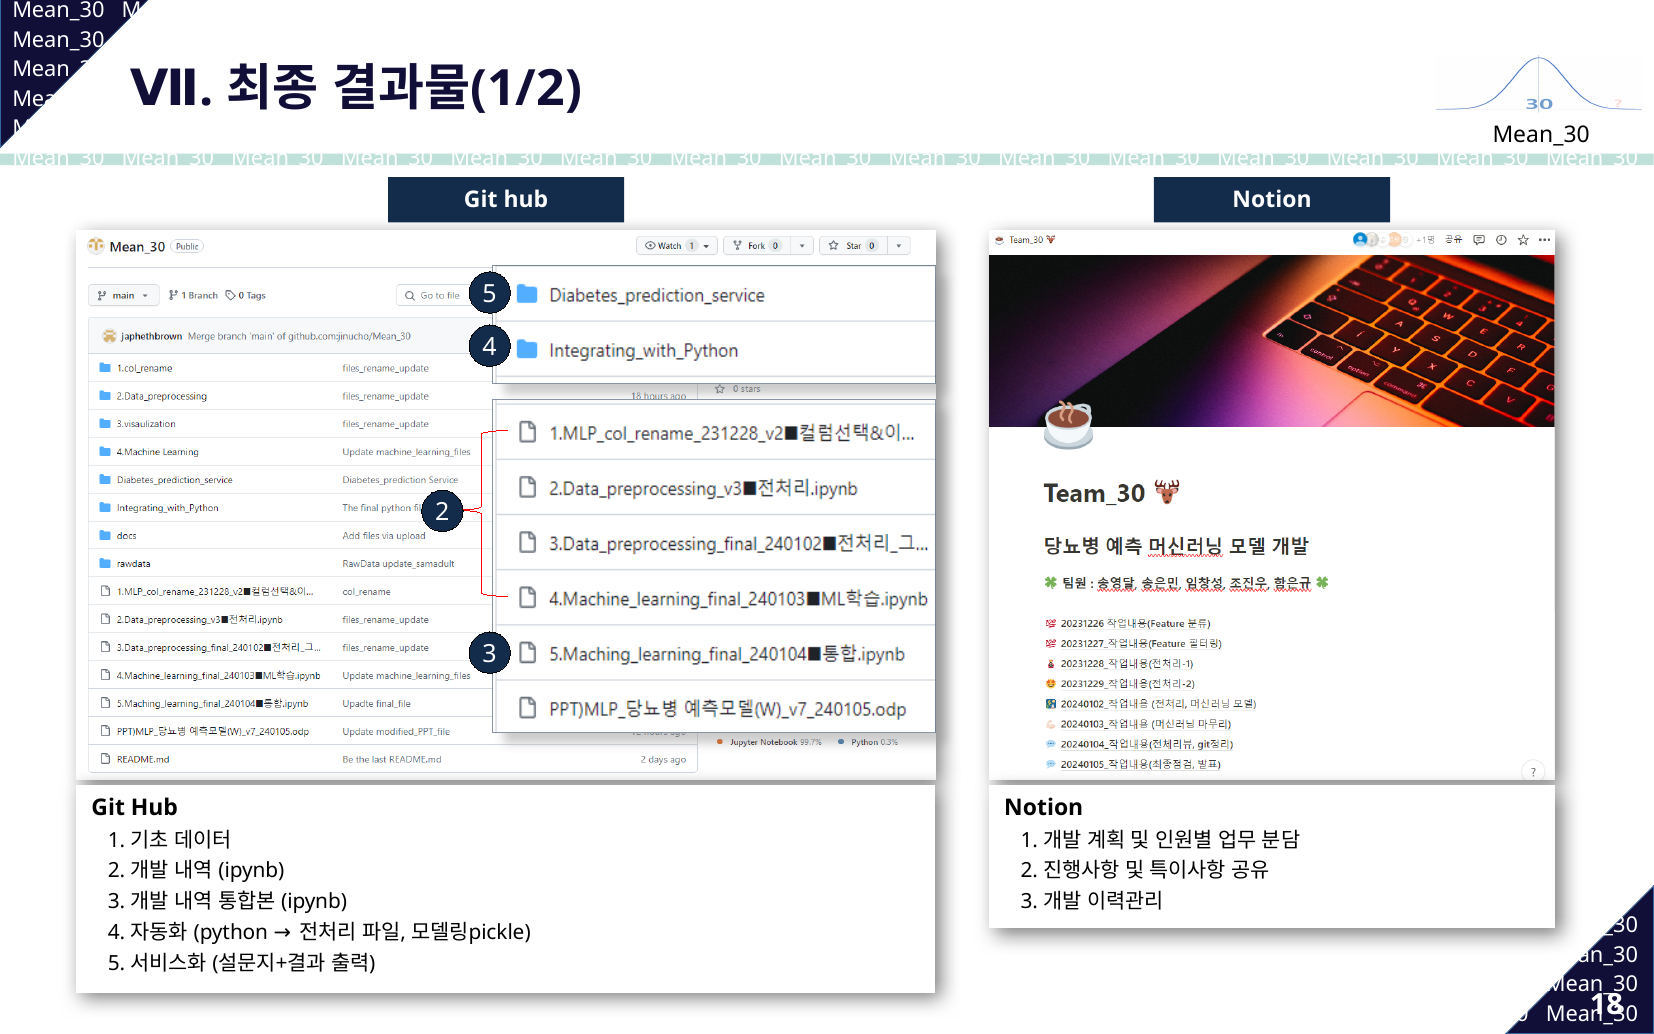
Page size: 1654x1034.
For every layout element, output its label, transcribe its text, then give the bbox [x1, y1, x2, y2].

text_box Notion [1153, 177, 1391, 223]
text_box Git hub [388, 177, 625, 223]
text_box Mean_30 Mean_30 Mean_30 Mean_30 Mean_30 Mean_30 Mean_30 Mean_30 Mean_30 Mean_30 Mean_30 Mean_30 Mean_30 Mean_30 Mean_30 Mean_30 Mean_30 Mean_30 Mean_30 Mean_30 Mean_30 Mean_30 Mean_30 Mean_30 Mean_30 Mean_30 Mean_30 Mean_30 Mean_30 Mean_30 Mean_30 Mean_30 Mean_30 Mean_30 Mean_30 Mean_30 Mean_30 Mean_30 Mean_30 Mean_30 Mean_30 Mean_30 Mean_30 Mean_30 Mean_30 Mean_30 Mean_30 Mean_30 Mean_30 Mean_30 Mean_30 Mean_30 Mean_30 Mean_30 Mean_30 Mean_30 Mean_30 Mean_30 Mean_30 Mean_30 Mean_30 Mean_30 Mean_30 Mean_30 Mean_30 Mean_30 Mean_30 Mean_30 Mean_30 Mean_30 Mean_30 Mean_30 Mean_30 Mean_30 Mean_30 Mean_30 Mean_30 Mean_30 Mean_30 Mean_30 Mean_30 Mean_30 Mean_30 Mean_30 Mean_30 Mean_30 Mean_30 Mean_30 Mean_30 Mean_30 Mean_30 Mean_30 Mean_30 Mean_30 Mean_30 Mean_30 Mean_30 Mean_30 Mean_30 Mean_30 Mean_30 Mean_30 Mean_30 Mean_30 Mean_30 Mean_30 Mean_30 Mean_30 Mean_30 Mean_30 Mean_30 Mean_30 Mean_30 Mean_30 Mean_30 Mean_30 Mean_30 Mean_30 Mean_30 Mean_30 Mean_30 Mean_30 Mean_30 Mean_30 Mean_30 Mean_30 Mean_30 Mean_30 Mean_30 Mean_30 Mean_30 Mean_30 Mean_30 Mean_30 Mean_30 Mean_30 Mean_30 Mean_30 Mean_30 Mean_30 Mean_30 Mean_30 Mean_30 Mean_30 Mean_30 Mean_30 Mean_30 Mean_30 Mean_30 Mean_30 Mean_30 Mean_30 Mean_30 Mean_30 Mean_30 Mean_30 Mean_30 Mean_30 Mean_30 Mean_30 Mean_30 Mean_30 Mean_30 Mean_30 Mean_30 Mean_30 Mean_30 Mean_30 Mean_30 Mean_30 Mean_30 Mean_30 Mean_30 Mean_30 Mean_30 Mean_30 Mean_30 Mean_30 Mean_30 Mean_30 Mean_30 Mean_30 Mean_30 Mean_30 Mean_30 Mean_30 Mean_30 Mean_30 Mean_30 Mean_30 Mean_30 Mean_30 Mean_30 Mean_30 Mean_30 Mean_30 Mean_30 Mean_30 Mean_30 Mean_30 Mean_30 Mean_30 Mean_30 Mean_30 Mean_30 Mean_30 Mean_30 Mean_30 Mean_30 Mean_30 Mean_30 Mean_30 Mean_30 Mean_30 Mean_30 Mean_30 Mean_30 Mean_30 Mean_30 Mean_30 Mean_30 Mean_30 Mean_30 Mean_30 Mean_30 Mean_30 Mean_30 Mean_30 Mean_30 Mean_30 Mean_30 Mean_30 Mean_30 Mean_30 Mean_30 Mean_30 Mean_30 Mean_30 Mean_30 Mean_30 Mean_30 Mean_30 Mean_30 Mean_30 Mean_30 Mean_30 Mean_30 Mean_30 Mean_30 Mean_30 Mean_30 Mean_30 Mean_30 Mean_30 Mean_30 Mean_30 Mean_30 Mean_30 Mean_30 Mean_30 Mean_30 Mean_30 Mean_30 Mean_30 Mean_30 Mean_30 Mean_30 Mean_30 Mean_30 Mean_30 Mean_30 Mean_30 Mean_30 Mean_30 Mean_30 Mean_30 Mean_30 Mean_30 Mean_30 Mean_30 Mean_30 Mean_30 Mean_30 Mean_30 Mean_30 Mean_30 Mean_30 Mean_30 Mean_30 Mean_30 Mean_30 Mean_30 Mean_30 Mean_30 Mean_30 Mean_30 Mean_30 Mean_30 Mean_30 Mean_30 Mean_30 Mean_30 Mean_30 Mean_30 Mean_30 Mean_30 Mean_30 Mean_30 Mean_30 Mean_30 Mean_30 Mean_30 Mean_30 Mean_30 Mean_30 Mean_30 Mean_30 Mean_30 Mean_30 Mean_30 Mean_30 Mean_30 Mean_30 Mean_30 Mean_30 Mean_30 Mean_30 Mean_30 Mean_30 Mean_30 Mean_30 Mean_30 Mean_30 Mean_30 Mean_30 Mean_30 Mean_30 Mean_30 Mean_30 Mean_30 Mean_30 Mean_30 Mean_30 Mean_30 Mean_30 Mean_30 Mean_30 Mean_30 Mean_30 Mean_30 Mean_30 Mean_30 Mean_30 Mean_30 Mean_30 Mean_30 Mean_30 Mean_30 Mean_30 Mean_30 Mean_30 Mean_30 Mean_30 Mean_30 Mean_30 Mean_30 Mean_30 Mean_30 Mean_30 Mean_30 Mean_30 Mean_30 Mean_30 Mean_30 Mean_30 Mean_30 Mean_30 Mean_30 Mean_30 Mean_30 Mean_30 Mean_30 Mean_30 Mean_30 Mean_30 Mean_30 Mean_30 Mean_30 Mean_30 Mean_30 Mean_30 Mean_30 Mean_30 Mean_30 Mean_30 Mean_30 Mean_30 Mean_30 Mean_30 Mean_30 Mean_30 Mean_30 Mean_30 Mean_30 Mean_30 Mean_30 Mean_30 Mean_30 Mean_30 Mean_30 Mean_30 Mean_30 Mean_30 Mean_30 Mean_30 Mean_30 Mean_30 Mean_30 Mean_30 Mean_30 Mean_30 Mean_30 Mean_30 Mean_30 Mean_30 Mean_30 Mean_30 Mean_30 Mean_30 Mean_30 Mean_30 Mean_30 Mean_30 Mean_30 Mean_30 Mean_30 Mean_30 Mean_30 Mean_30 Mean_30 Mean_30 Mean_30 Mean_30 Mean_30 Mean_30 Mean_30 Mean_30 Mean_30 Mean_30 Mean_30 Mean_30 Mean_30 Mean_30 Mean_30 Mean_30 Mean_30 Mean_30 Mean_30 Mean_30 Mean_30 Mean_30 Mean_30 Mean_30 Mean_30 Mean_30 Mean_30 Mean_30 Mean_30 Mean_30 Mean_30 Mean_30 Mean_30 Mean_30 Mean_30 Mean_30 Mean_30 Mean_30 Mean_30 Mean_30 Mean_30 Mean_30 Mean_30 Mean_30 Mean_30 Mean_30 Mean_30 Mean_30 Mean_30 Mean_30 Mean_30 Mean_30 Mean_30 Mean_30 Mean_30 Mean_30 Mean_30 Mean_30 Mean_30 Mean_30 Mean_30 Mean_30 Mean_30 Mean_30 Mean_30 Mean_30 Mean_30 Mean_30 Mean_30 Mean_30 Mean_30 Mean_30 Mean_30 Mean_30 Mean_30 Mean_30 Mean_30 Mean_30 Mean_30 Mean_30 Mean_30 Mean_30 Mean_30 Mean_30 Mean_30 Mean_30 Mean_30 Mean_30 Mean_30 Mean_30 Mean_30 Mean_30 Mean_30 Mean_30 Mean_30 Mean_30 Mean_30 Mean_30 Mean_30 Mean_30 Mean_30 Mean_30 Mean_30 Mean_30 Mean_30 Mean_30 Mean_30 Mean_30 Mean_30 Mean_30 Mean_30 Mean_30 Mean_30 Mean_30 Mean_30 Mean_30 Mean_30 Mean_30 Mean_30 Mean_30 Mean_30 Mean_30 Mean_30 Mean_30 Mean_30 Mean_30 Mean_30 Mean_30 Mean_30 Mean_30 Mean_30 [0, 0, 1654, 1034]
text_box <숫자> [1556, 981, 1654, 1025]
text_box Mean_30 [1446, 118, 1636, 148]
text_box 2 [421, 490, 464, 532]
picture [1434, 55, 1642, 113]
text_box 5 [469, 271, 511, 314]
text_box 3 [469, 631, 511, 674]
text_box Git Hub 1. 기초 데이터 2. 개발 내역 (ipynb) 3. 개발 내역 통합본 (ipynb) 4. 자동화 (python → 전처리 파일, 모델링pickle) 5. 서비스화 (설문지+결과 출력) [76, 785, 935, 993]
text_box 4 [469, 324, 511, 367]
picture [989, 230, 1555, 780]
title Ⅶ. 최종 결과물(1/2) [129, 41, 1618, 148]
text_box Notion 1. 개발 계획 및 인원별 업무 분담 2. 진행사항 및 특이사항 공유 3. 개발 이력관리 [989, 785, 1555, 928]
picture [76, 230, 936, 780]
